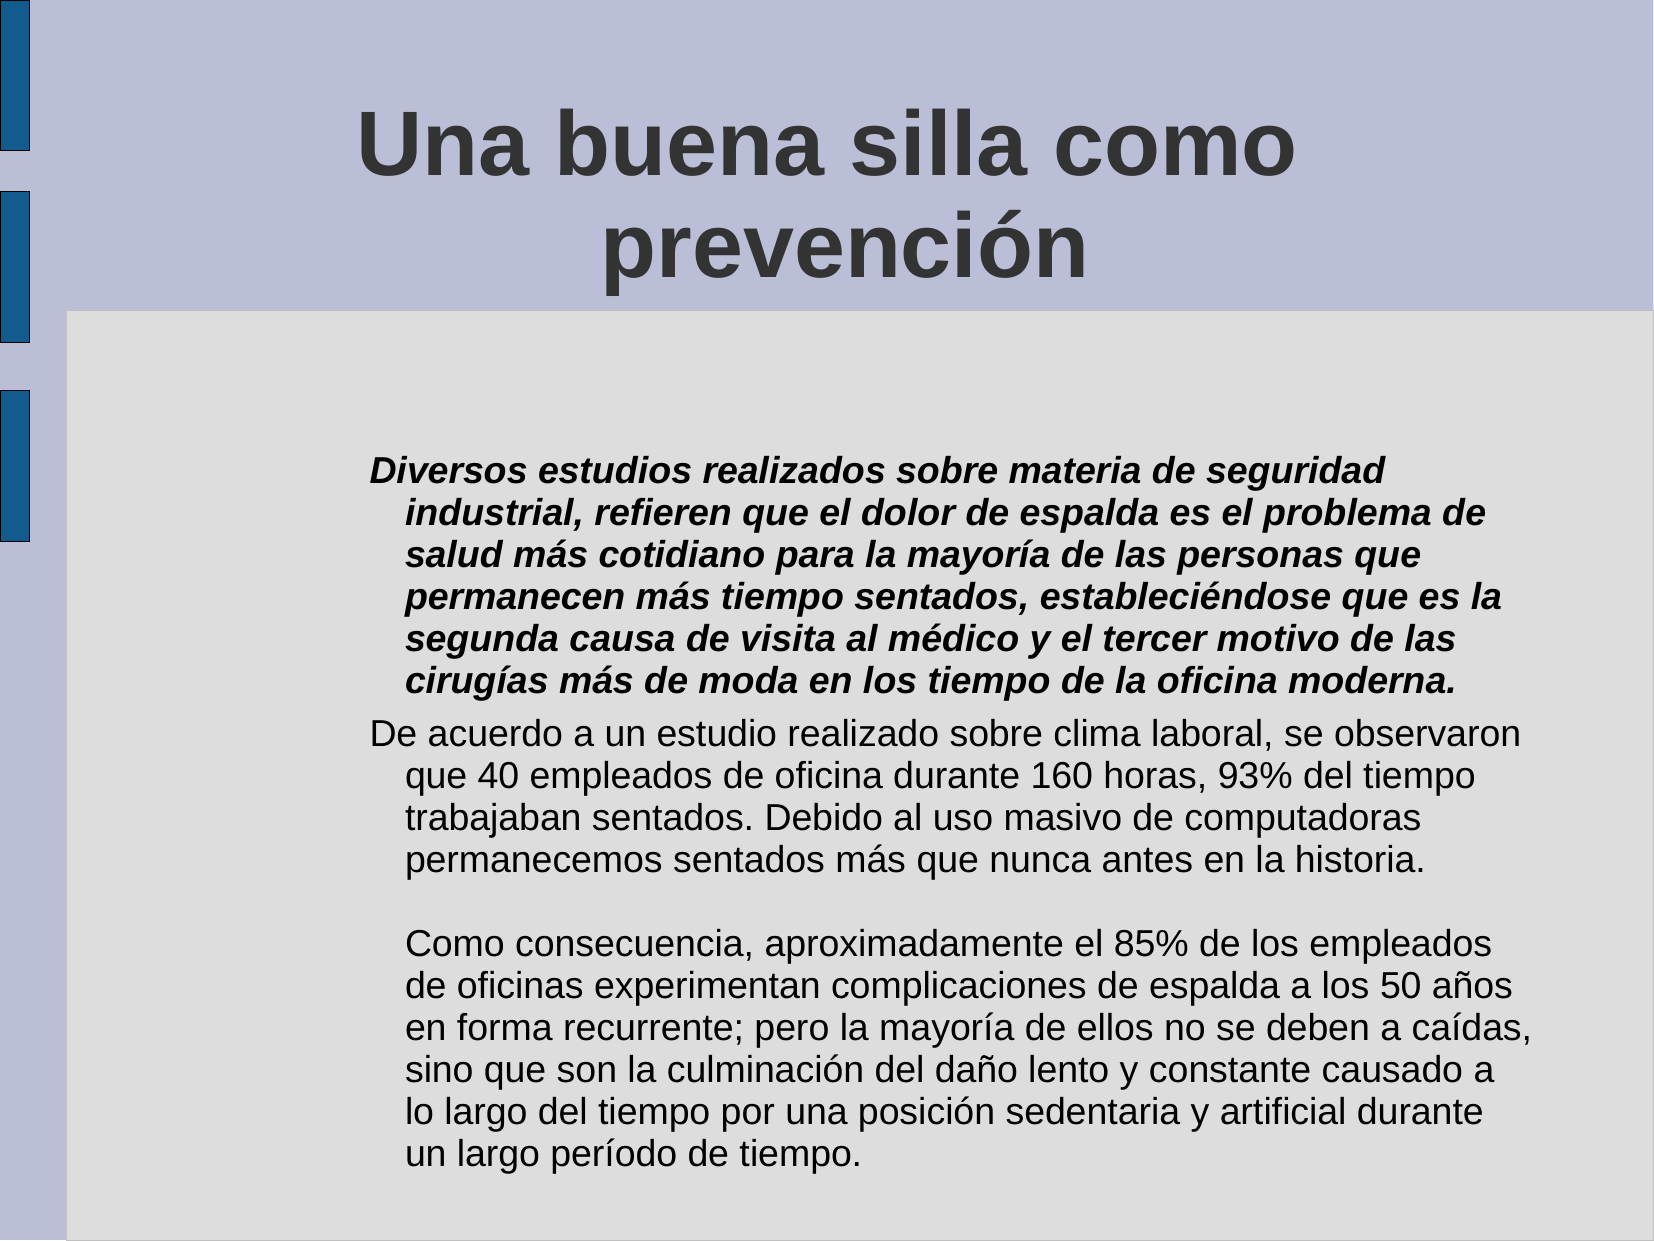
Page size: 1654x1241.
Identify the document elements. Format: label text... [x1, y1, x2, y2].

list Diversos estudios realizados sobre materia de seguridad industrial, refieren que el dolor de espalda es el problema de salud más cotidiano para la mayoría de las personas que permanecen más tiempo sentados, estableciéndose que es la segunda causa de visita al médico y el tercer motivo de las cirugías más de moda en los tiempo de la oficina moderna. De acuerdo a un estudio realizado sobre clima laboral, se observaron que 40 empleados de oficina durante 160 horas, 93% del tiempo trabajaban sentados. Debido al uso masivo de computadoras permanecemos sentados más que nunca antes en la historia. Como consecuencia, aproximadamente el 85% de los empleados de oficinas experimentan complicaciones de espalda a los 50 años en forma recurrente; pero la mayoría de ellos no se deben a caídas, sino que son la culminación del daño lento y constante causado a lo largo del tiempo por una posición sedentaria y artificial durante un largo período de tiempo. [121, 344, 1534, 1241]
title Una buena silla como prevención [121, 91, 1534, 299]
